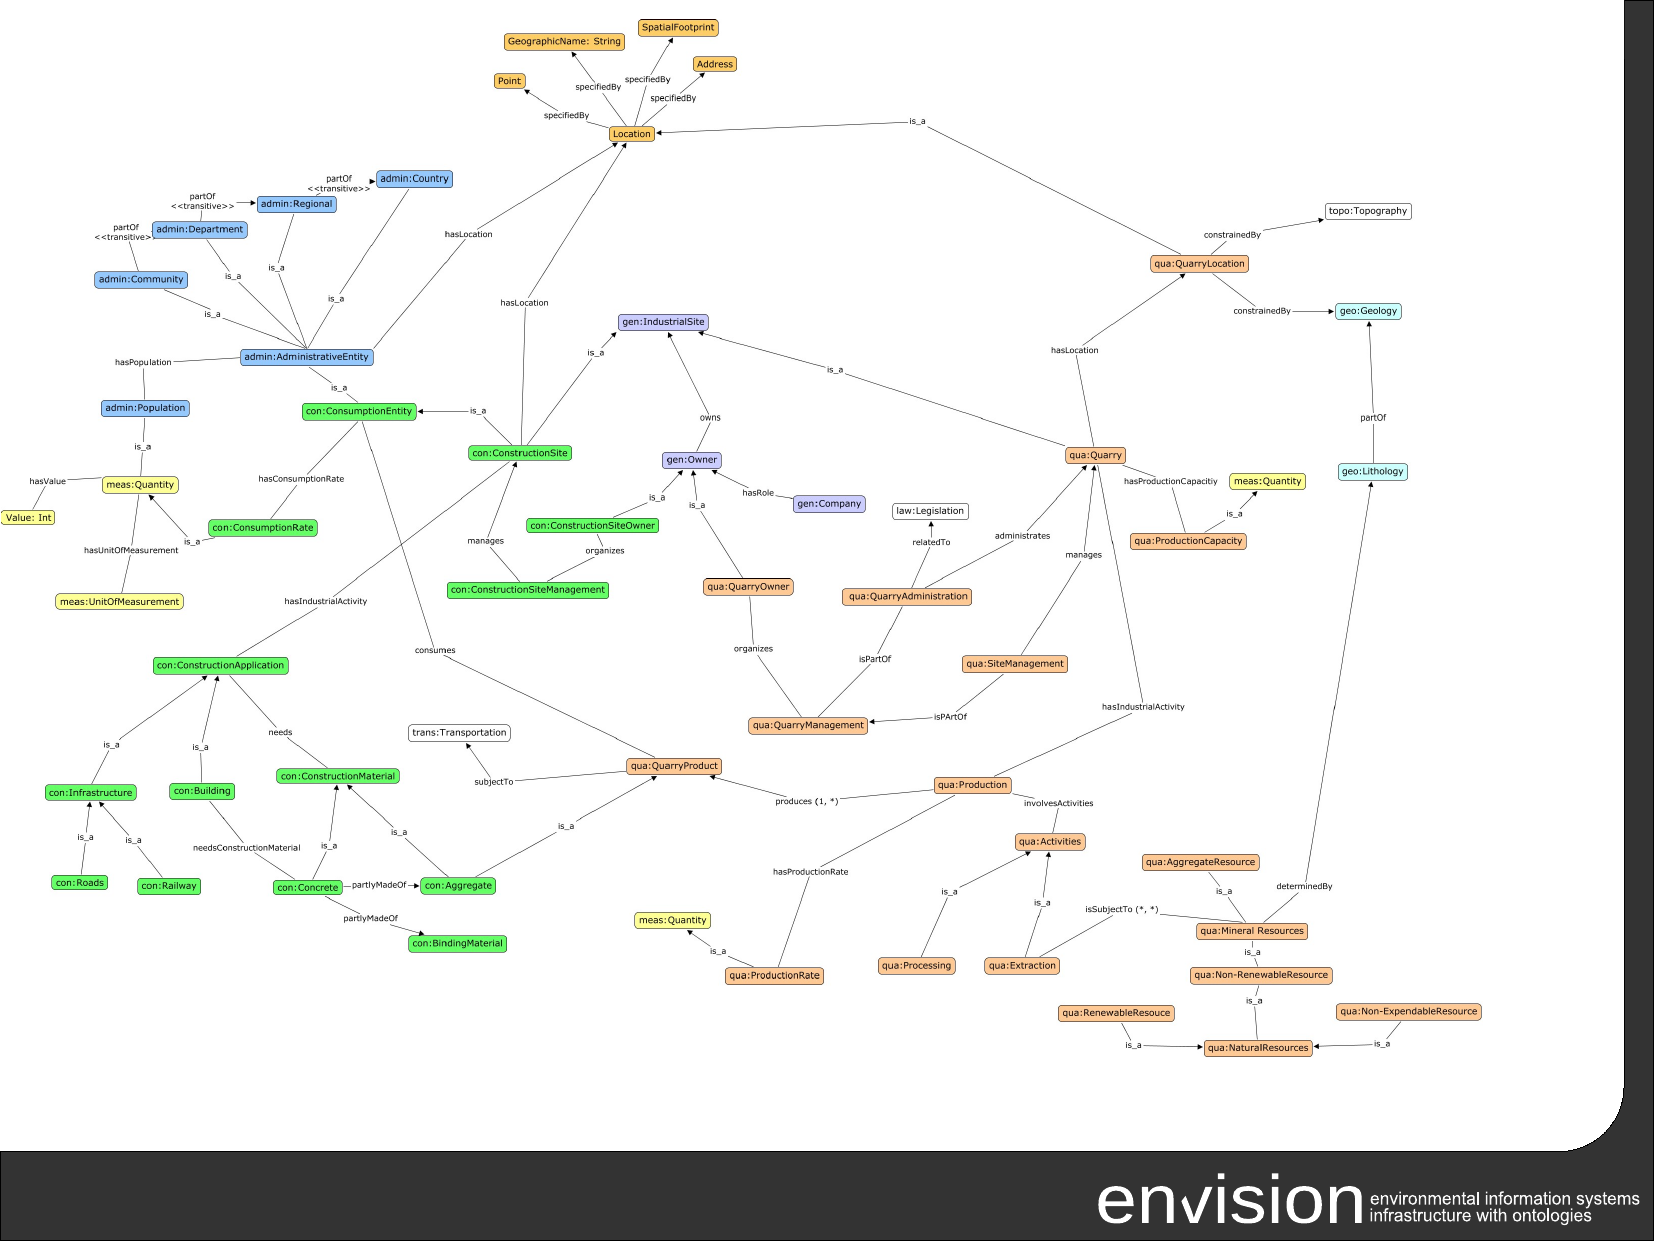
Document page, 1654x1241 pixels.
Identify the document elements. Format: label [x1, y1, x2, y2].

picture [1, 19, 1483, 1058]
